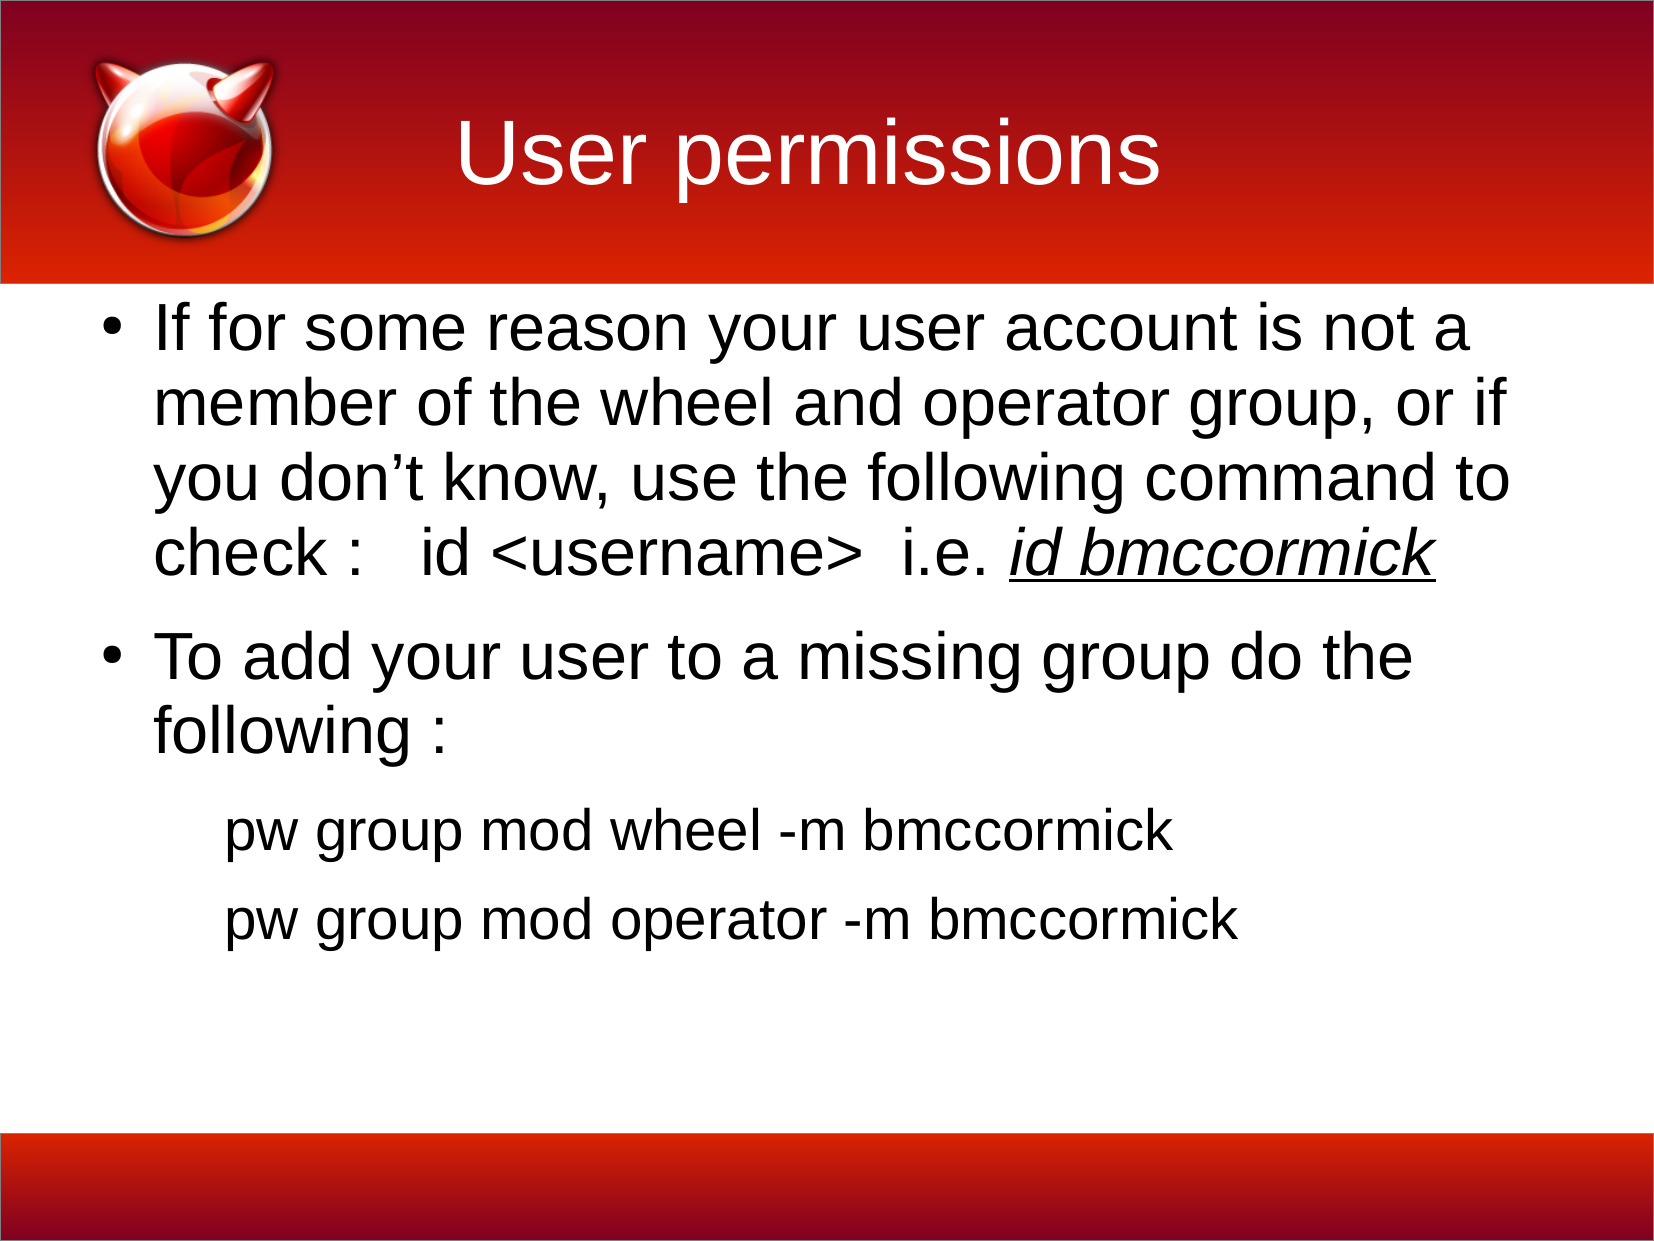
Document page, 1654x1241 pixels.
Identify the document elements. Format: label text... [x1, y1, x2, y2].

list If for some reason your user account is not a member of the wheel and operator group, or if you don’t know, use the following command to check : id <username> i.e. id bmccormick To add your user to a missing group do the following : pw group mod wheel -m bmccormick pw group mod operator -m bmccormick [82, 290, 1538, 1010]
title User permissions [82, 49, 1536, 257]
